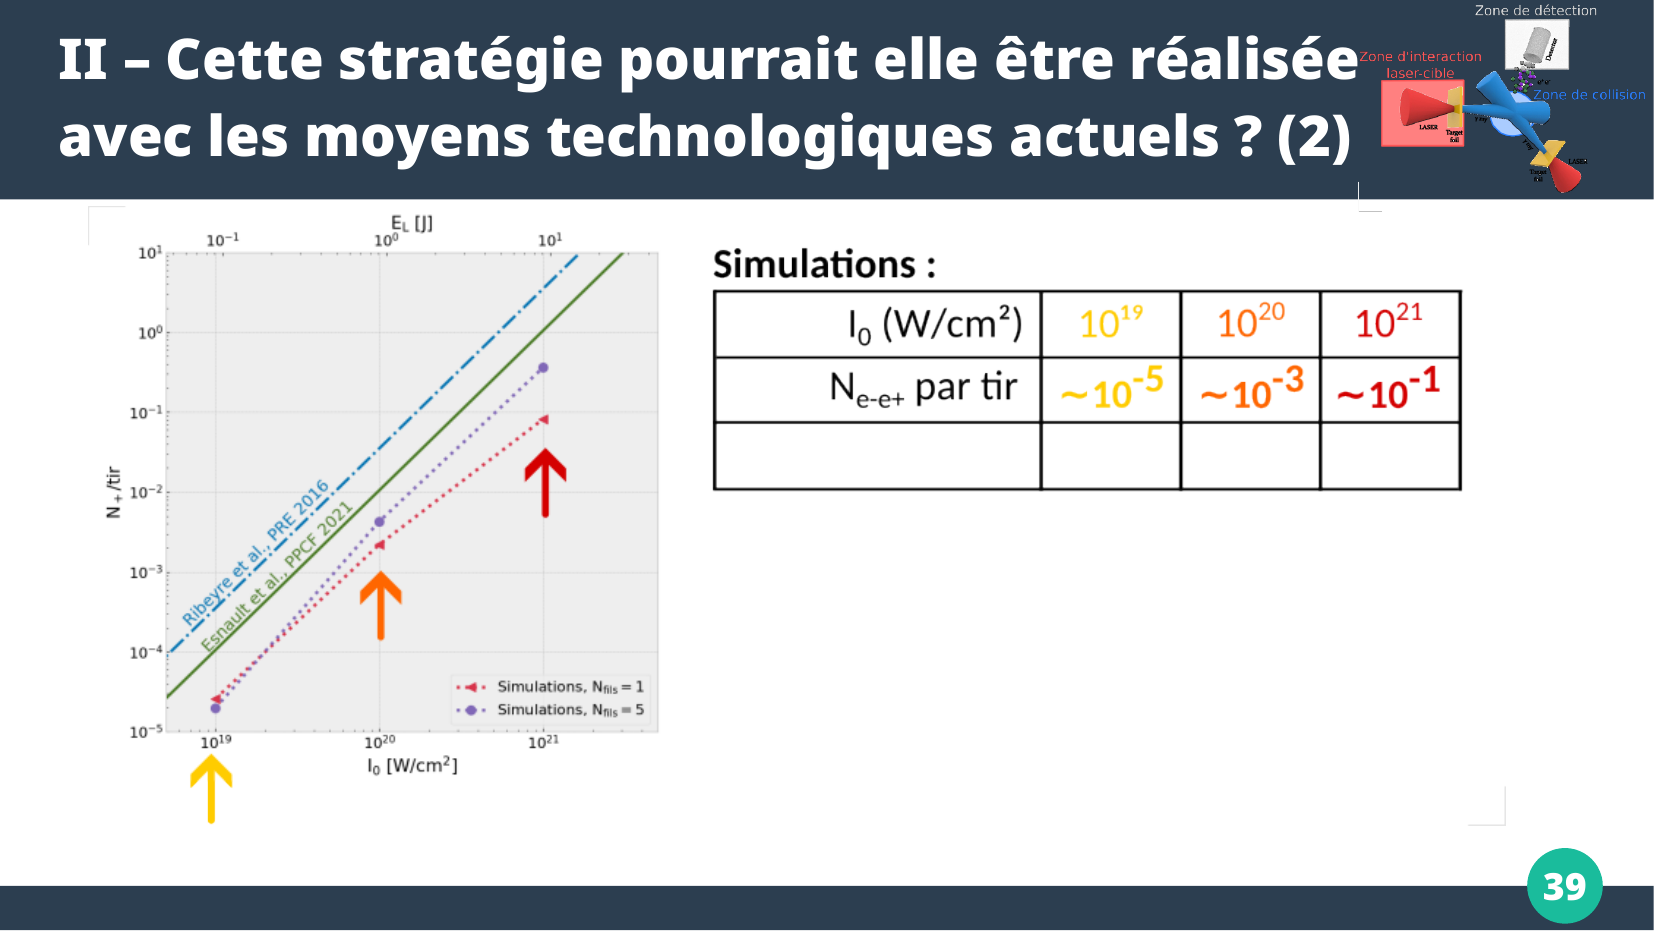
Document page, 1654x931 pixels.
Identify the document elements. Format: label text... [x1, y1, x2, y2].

picture [88, 0, 1654, 826]
title II – Cette stratégie pourrait elle être réalisée avec les moyens technologiques actuels ? (2) [59, 37, 1358, 155]
